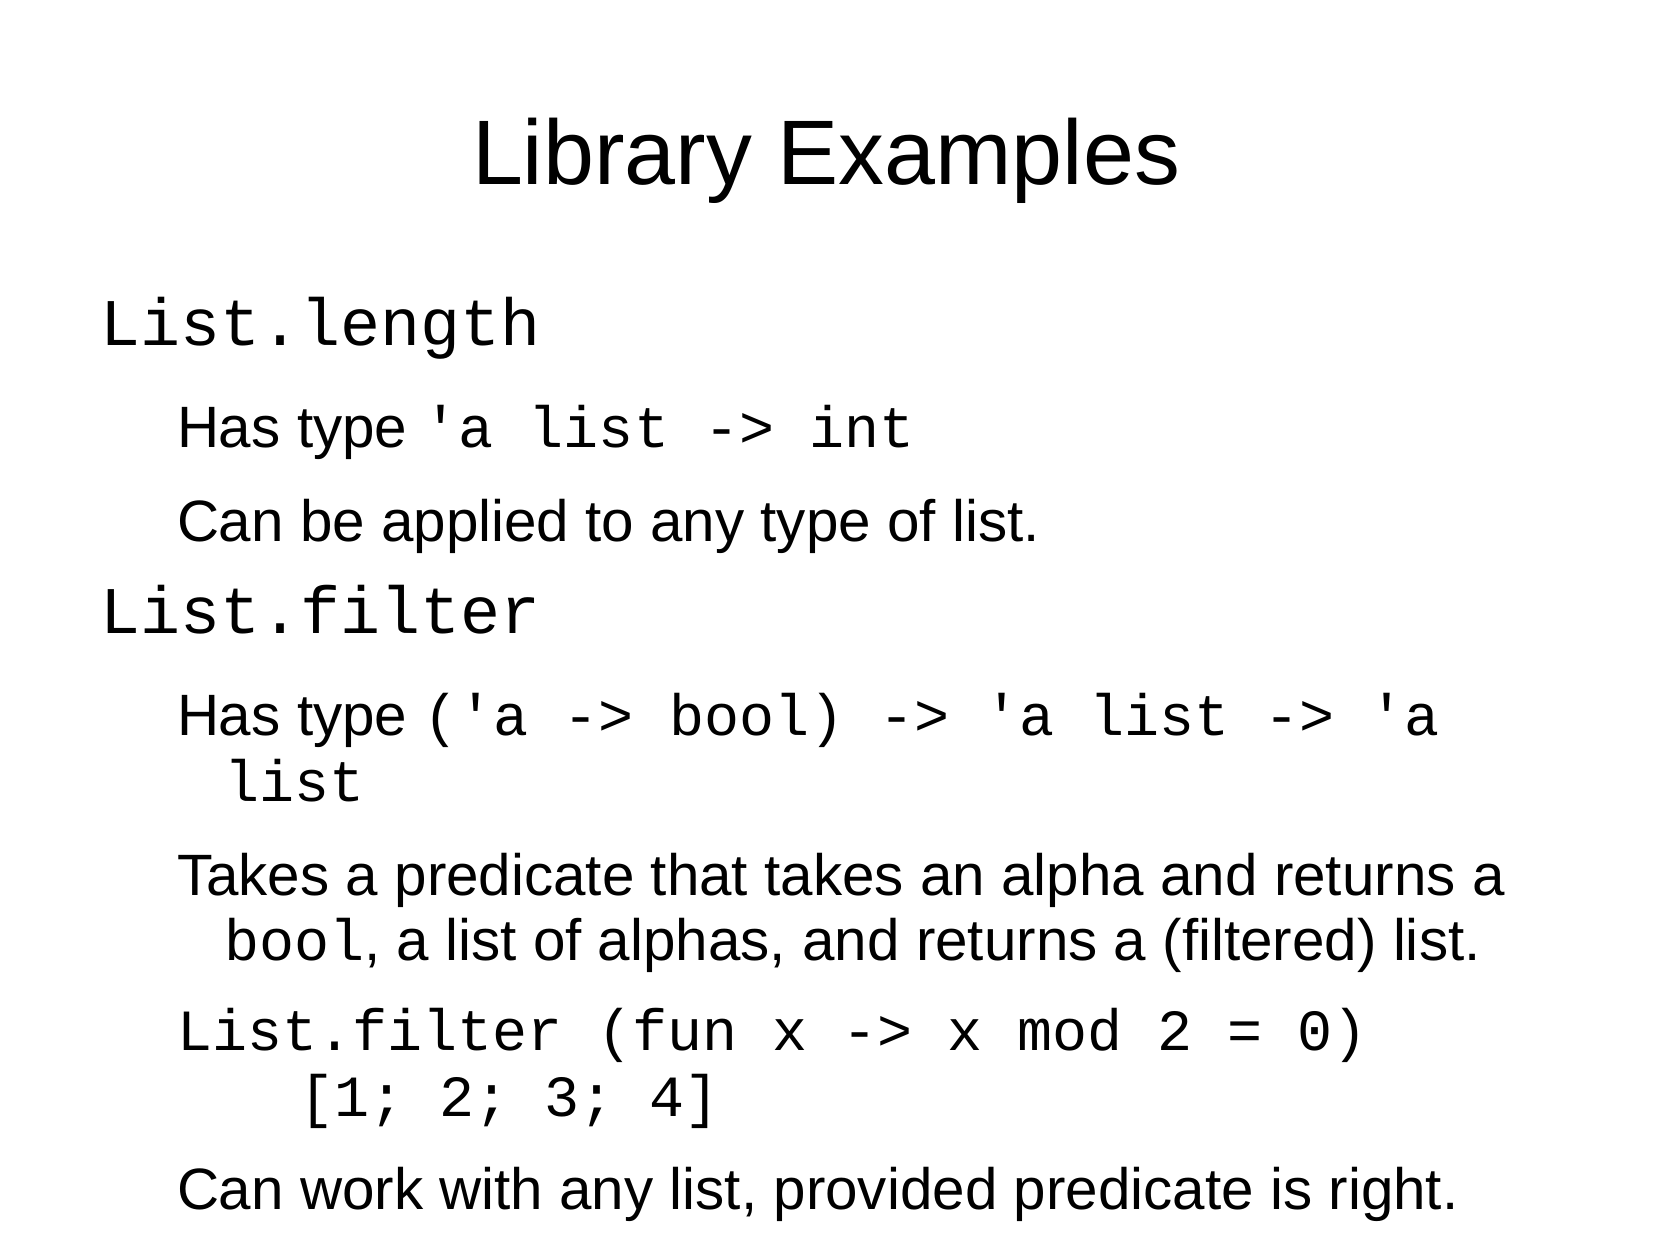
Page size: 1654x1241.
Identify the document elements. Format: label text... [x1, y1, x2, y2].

title Library Examples [82, 56, 1571, 250]
list List.length Has type 'a list -> int Can be applied to any type of list. List.filter Has type ('a -> bool) -> 'a list -> 'a list Takes a predicate that takes an alpha and returns a bool, a list of alphas, and returns a (filtered) list. List.filter (fun x -> x mod 2 = 0) [1; 2; 3; 4] Can work with any list, provided predicate is right. [82, 290, 1571, 1206]
